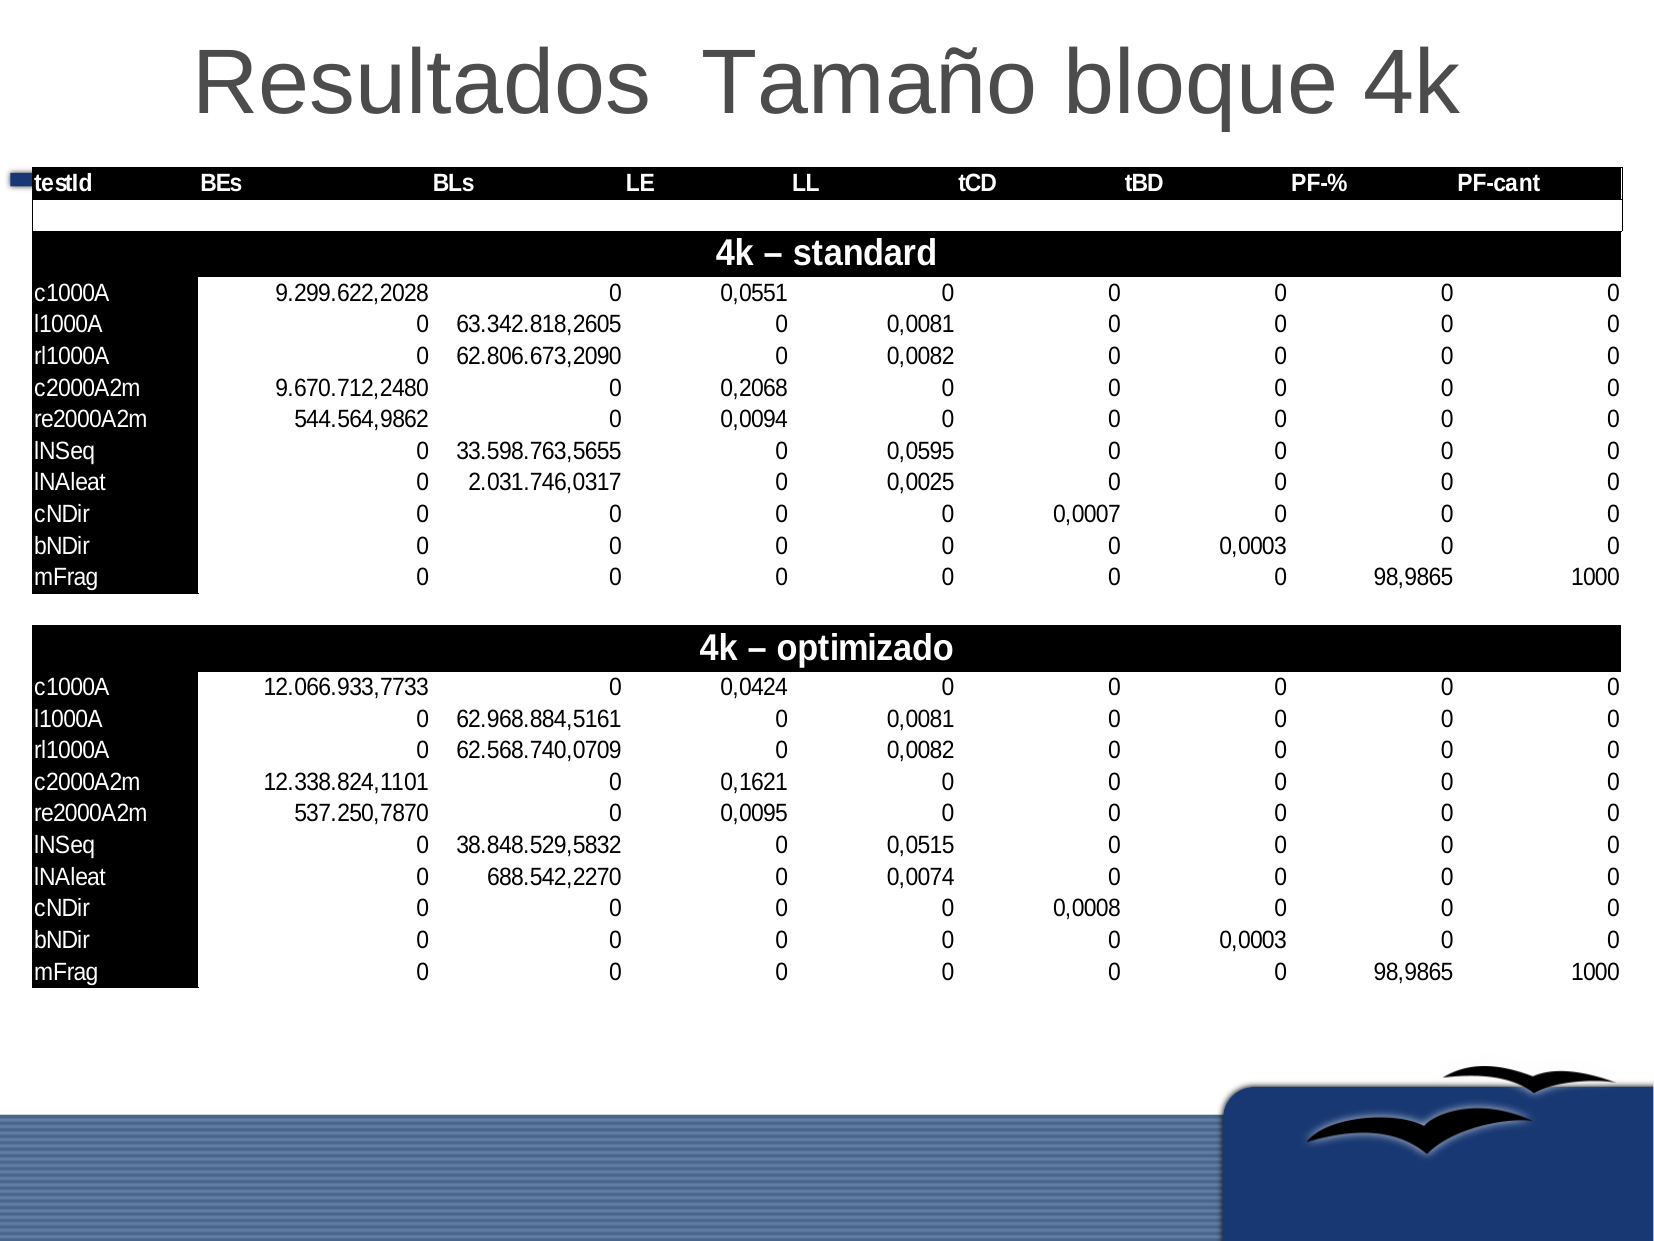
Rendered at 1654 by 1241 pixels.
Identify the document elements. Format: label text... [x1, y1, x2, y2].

picture [0, 0, 1654, 1241]
title Resultados Tamaño bloque 4k [121, 0, 1534, 164]
chart [29, 165, 1625, 993]
